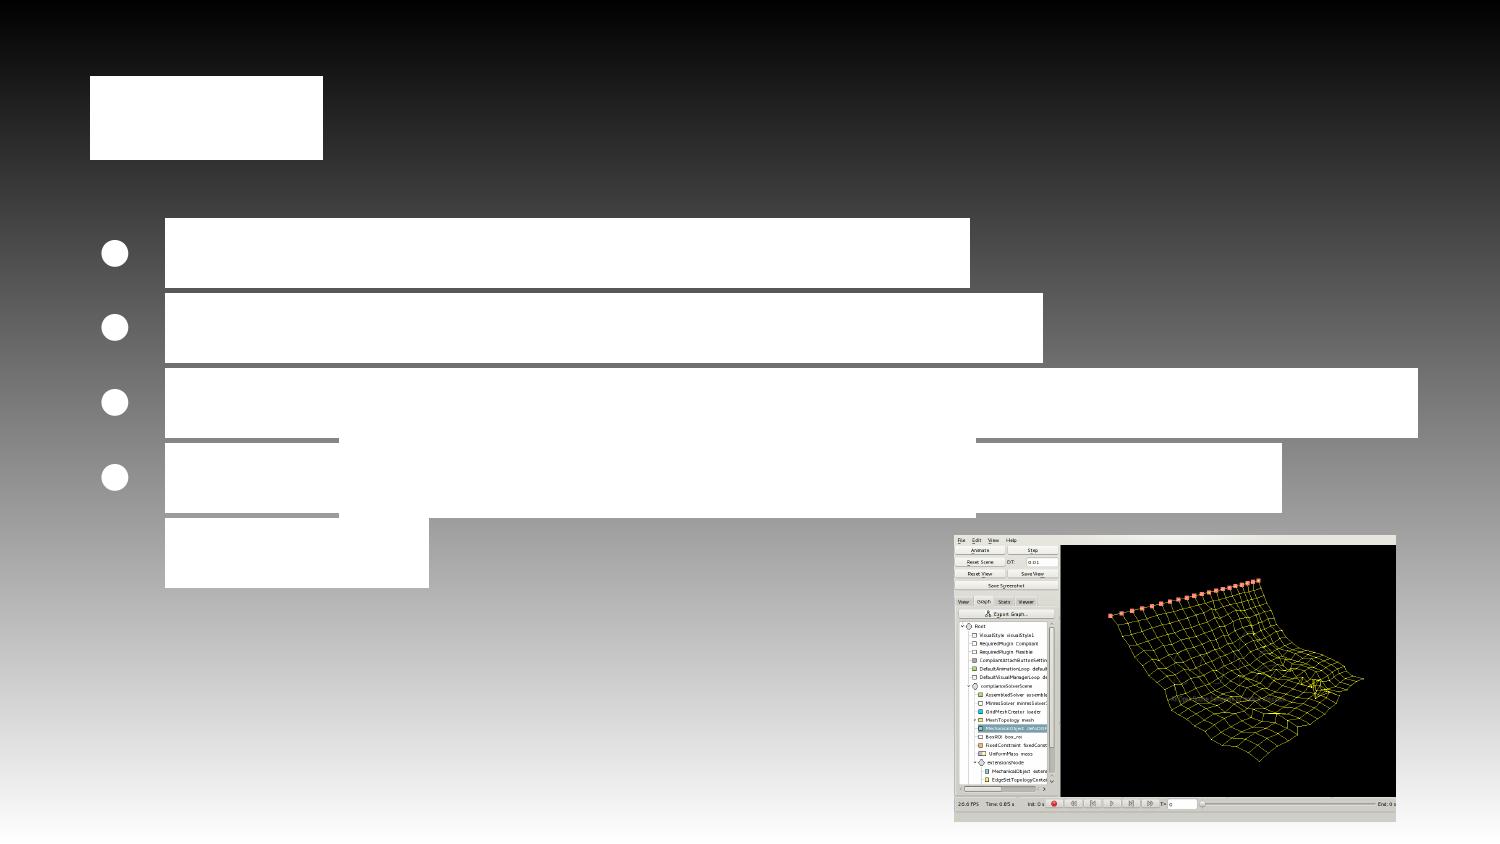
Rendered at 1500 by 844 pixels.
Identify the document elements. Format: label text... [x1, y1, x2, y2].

list Start from a regular 2D mesh Mesh vertices are point masses Map relative distances along the mesh edges Apply UniformCompliance on relative distances [75, 196, 1457, 808]
title Cloths [75, 33, 1425, 175]
picture [954, 535, 1396, 822]
